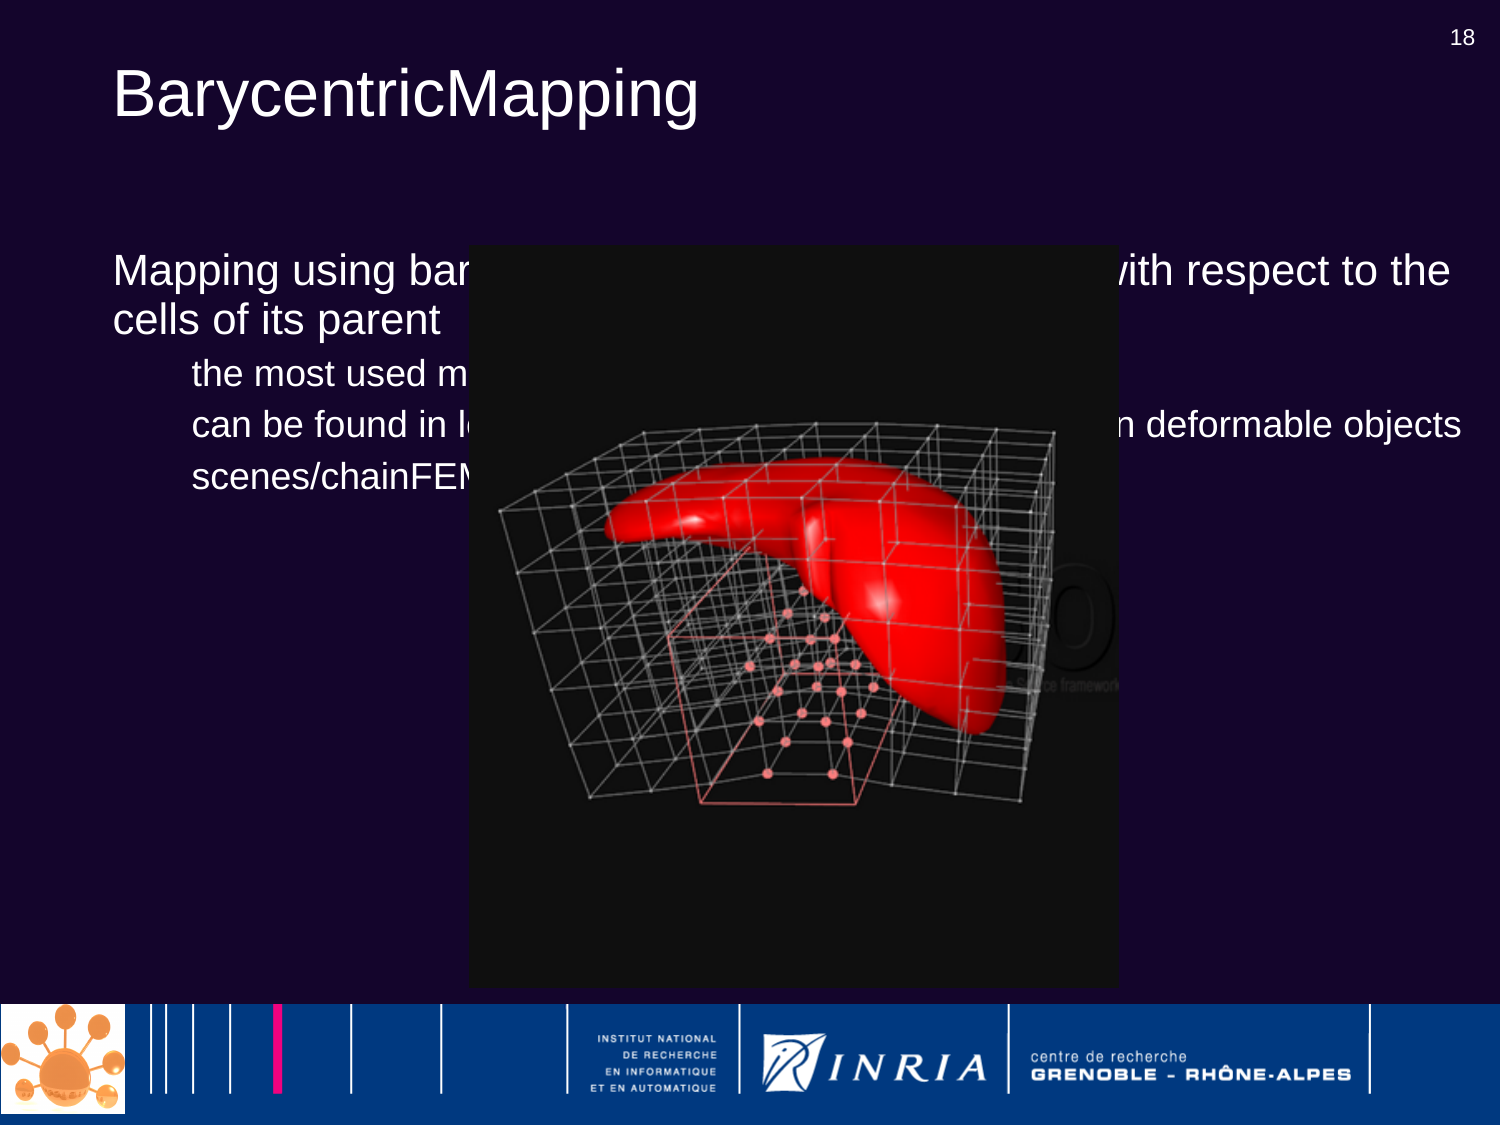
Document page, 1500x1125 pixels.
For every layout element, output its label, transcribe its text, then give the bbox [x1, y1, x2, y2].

picture [0, 1004, 1500, 1125]
picture [469, 245, 1468, 988]
list Mapping using barycentric coordinates of the child with respect to the cells of its parent the most used mapping in Sofa can be found in lots of scenes needing mapping between deformable objects scenes/chainFEM.scn [112, 245, 469, 988]
title BarycentricMapping [112, 0, 1474, 188]
